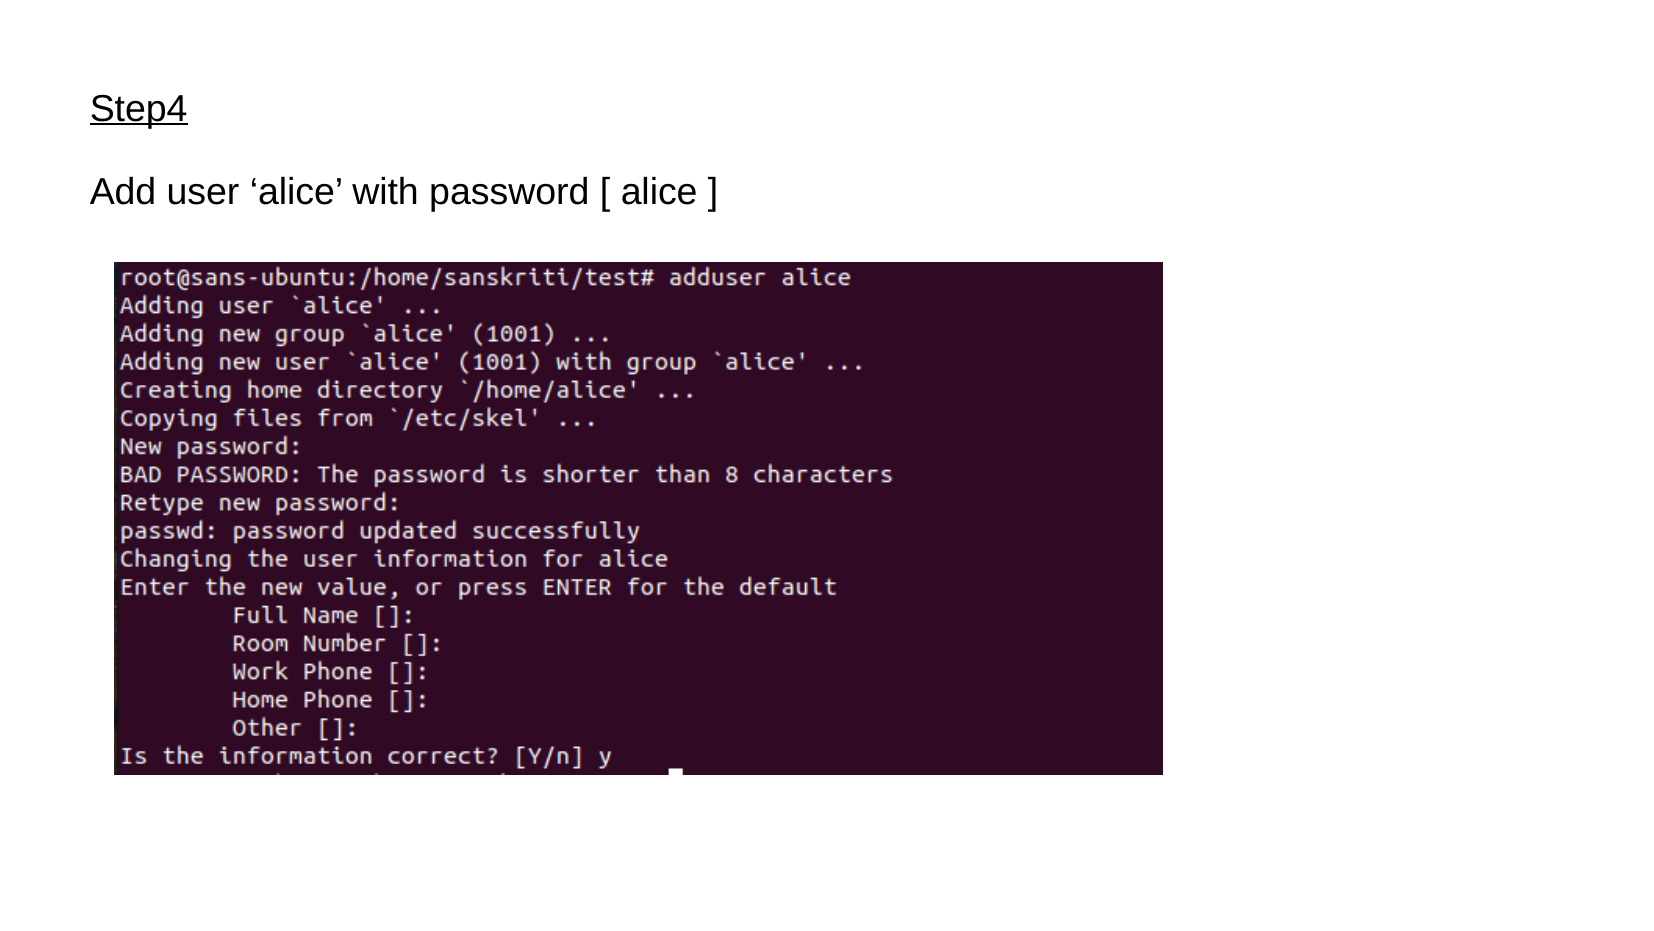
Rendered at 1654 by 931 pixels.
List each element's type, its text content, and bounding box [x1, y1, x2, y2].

picture [114, 262, 1163, 775]
text_box Step4 Add user ‘alice’ with password [ alice ] [75, 79, 734, 221]
